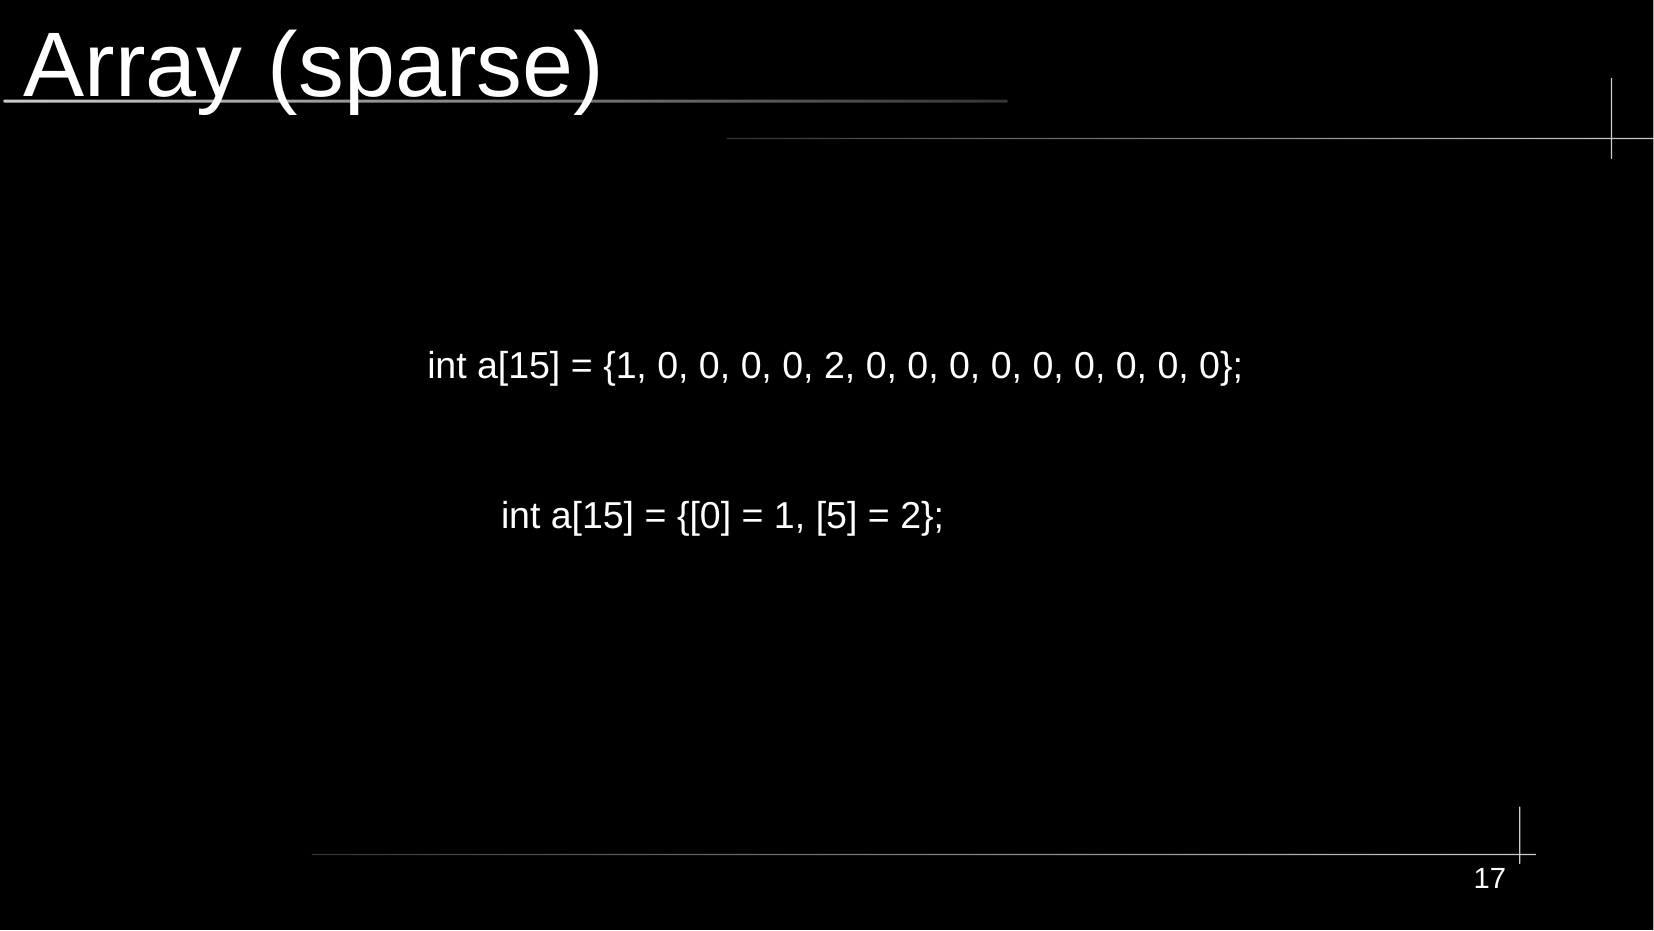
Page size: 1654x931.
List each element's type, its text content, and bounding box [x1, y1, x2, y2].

text_box int a[15] = {[0] = 1, [5] = 2}; [486, 487, 960, 545]
title Array (sparse) [23, 11, 1589, 119]
text_box int a[15] = {1, 0, 0, 0, 0, 2, 0, 0, 0, 0, 0, 0, 0, 0, 0}; [412, 337, 1259, 395]
